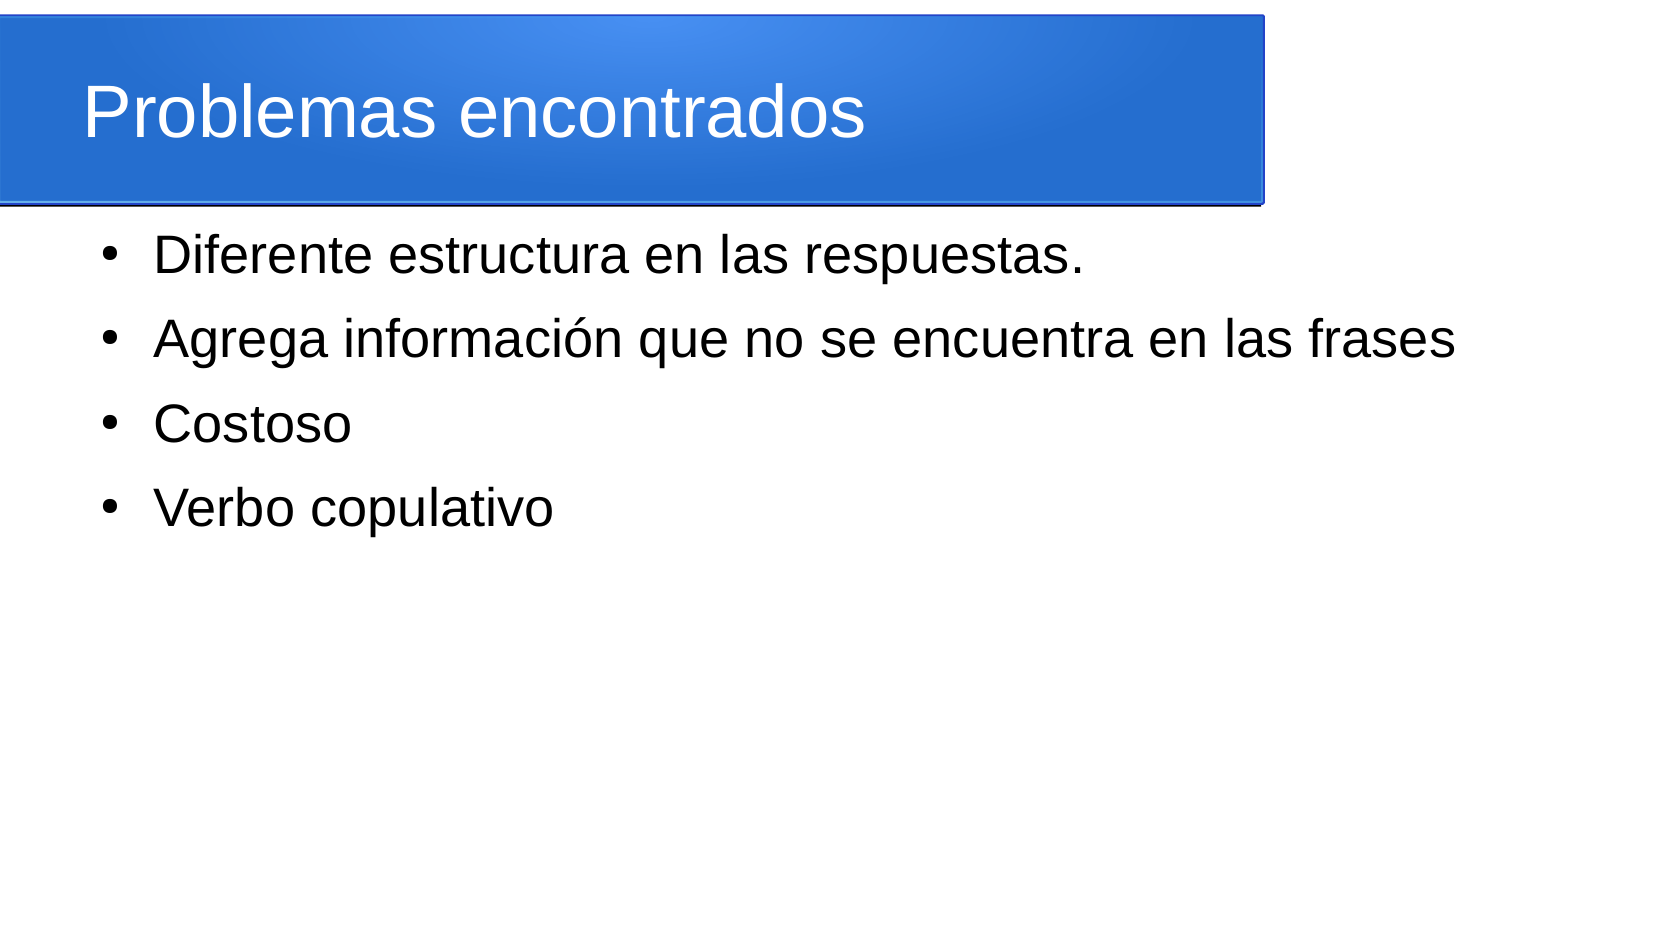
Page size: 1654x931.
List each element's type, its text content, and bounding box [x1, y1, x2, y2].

list Diferente estructura en las respuestas. Agrega información que no se encuentra en las frases Costoso Verbo copulativo [82, 224, 1571, 764]
title Problemas encontrados [82, 35, 1235, 189]
